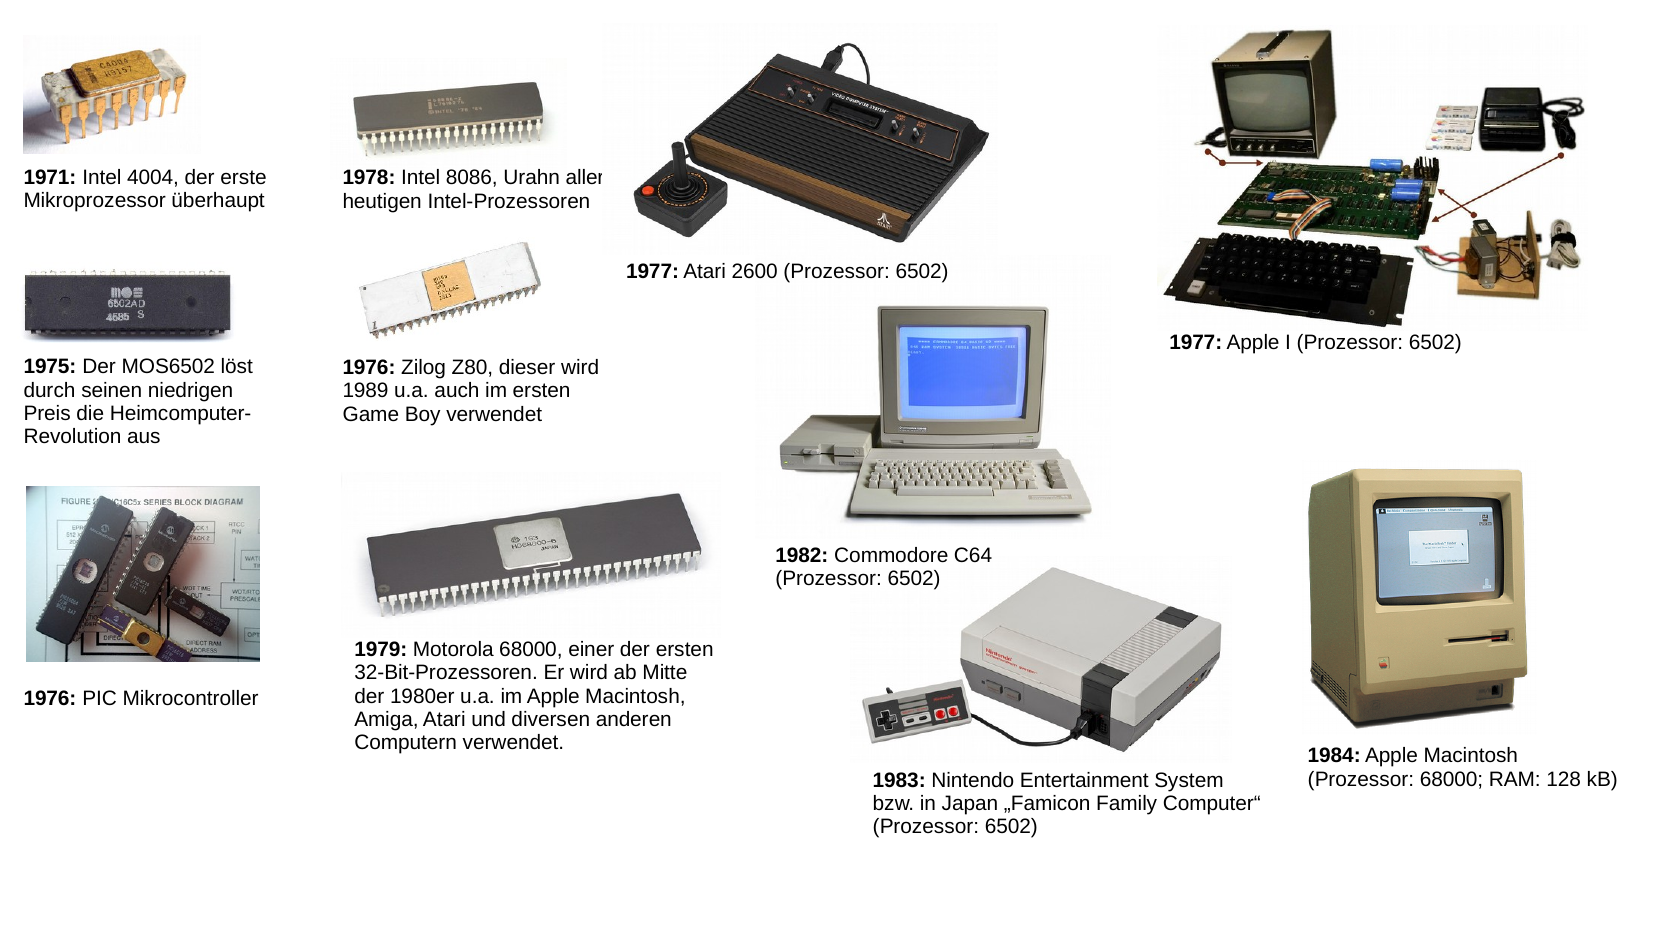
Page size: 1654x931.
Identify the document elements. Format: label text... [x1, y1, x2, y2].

text_box 1976: Zilog Z80, dieser wird 1989 u.a. auch im ersten Game Boy verwendet [342, 355, 600, 426]
text_box 1983: Nintendo Entertainment System bzw. in Japan „Famicon Family Computer“ (Prozessor: 6502) [872, 768, 1262, 839]
picture [17, 262, 237, 343]
text_box 1976: PIC Mikrocontroller [23, 686, 259, 710]
picture [354, 237, 544, 342]
picture [850, 556, 1232, 763]
picture [341, 472, 721, 638]
picture [1302, 460, 1537, 736]
text_box 1979: Motorola 68000, einer der ersten 32-Bit-Prozessoren. Er wird ab Mitte der 1980er u.a. im Apple Macintosh, Amiga, Atari und diversen anderen Computern verwendet. [354, 637, 714, 755]
text_box 1984: Apple Macintosh (Prozessor: 68000; RAM: 128 kB) [1307, 744, 1619, 791]
picture [1157, 25, 1588, 331]
picture [26, 486, 260, 662]
picture [23, 35, 201, 154]
text_box 1975: Der MOS6502 löst durch seinen niedrigen Preis die Heimcomputer- Revolution aus [23, 354, 253, 449]
text_box 1977: Atari 2600 (Prozessor: 6502) [625, 260, 949, 284]
text_box 1971: Intel 4004, der erste Mikroprozessor überhaupt [23, 165, 267, 212]
text_box 1982: Commodore C64 (Prozessor: 6502) [775, 543, 993, 590]
text_box 1978: Intel 8086, Urahn aller heutigen Intel-Prozessoren [342, 166, 602, 213]
picture [602, 23, 1111, 539]
text_box 1977: Apple I (Prozessor: 6502) [1169, 330, 1463, 355]
picture [330, 58, 567, 181]
